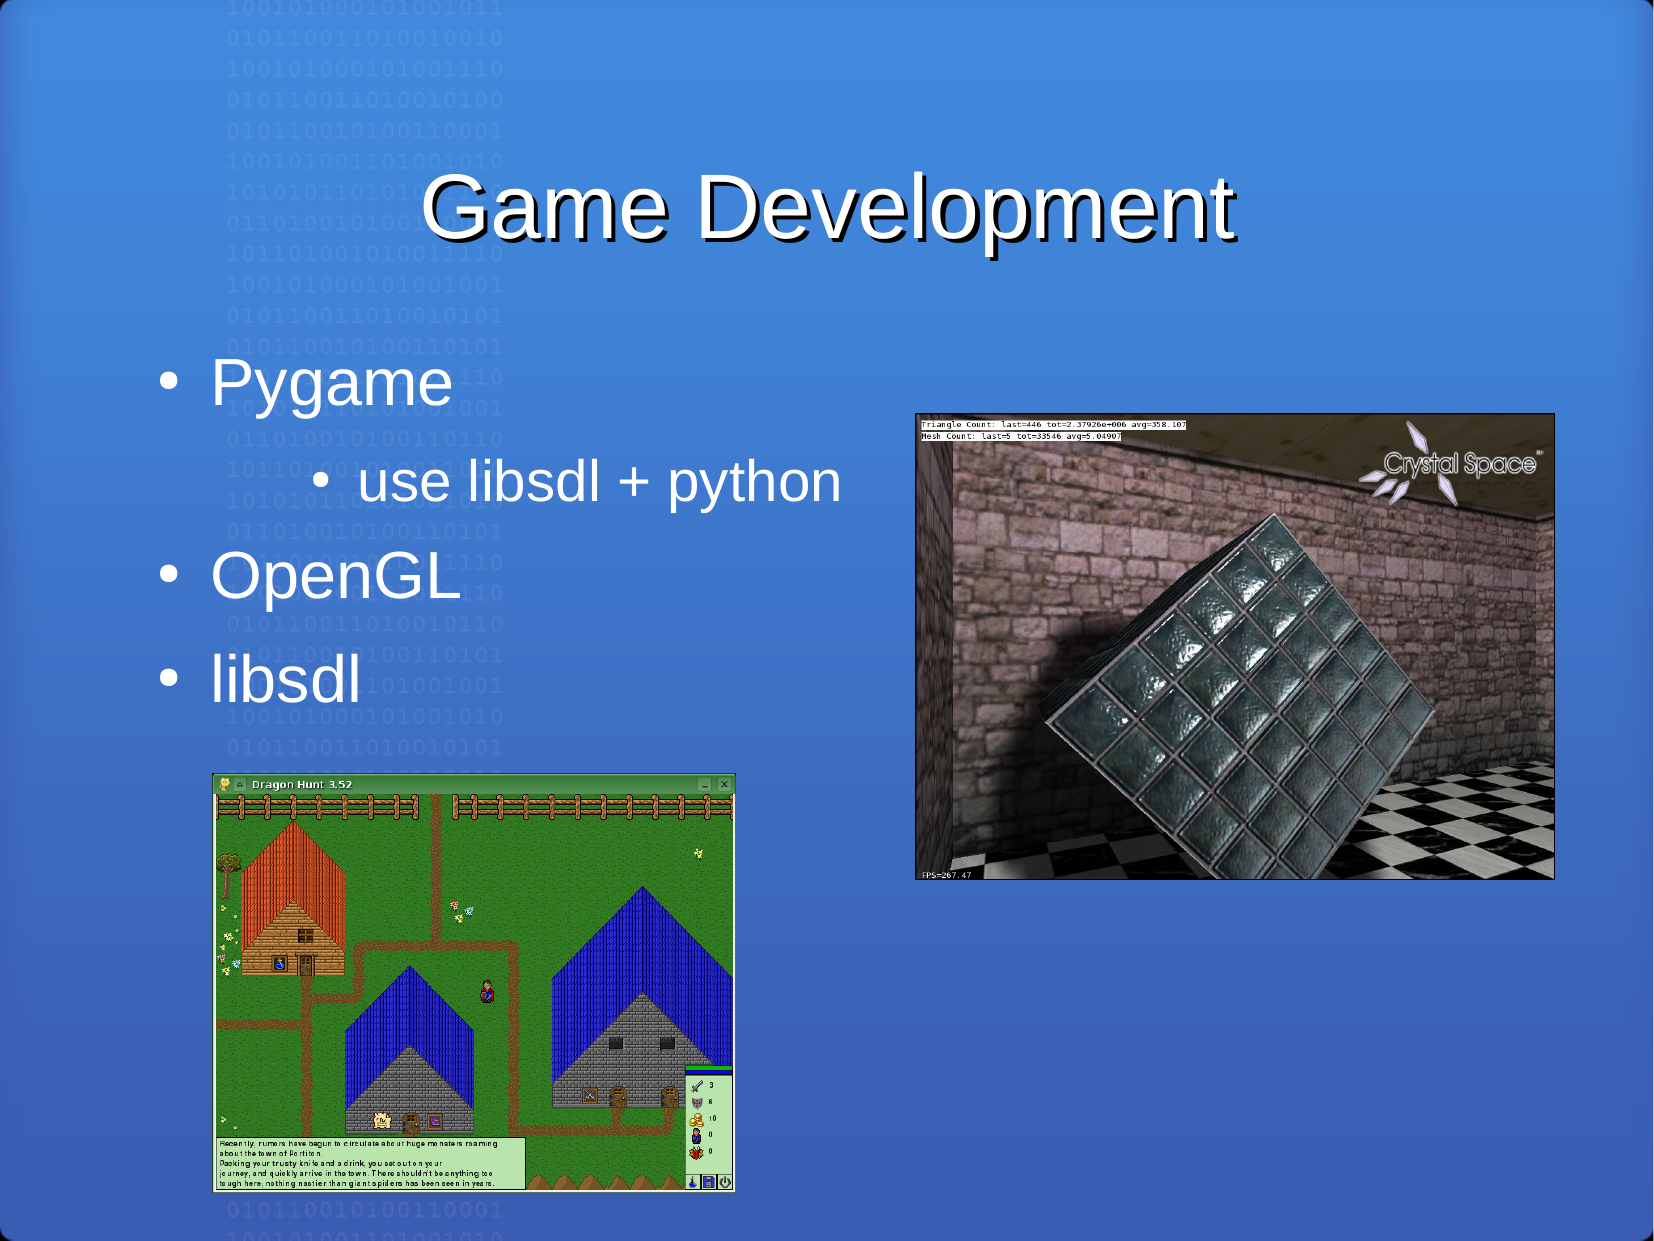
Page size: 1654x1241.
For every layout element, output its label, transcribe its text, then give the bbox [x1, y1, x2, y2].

list Pygame use libsdl + python OpenGL libsdl [121, 344, 1534, 1127]
title Game Development [121, 102, 1534, 311]
picture [0, 0, 1654, 1241]
